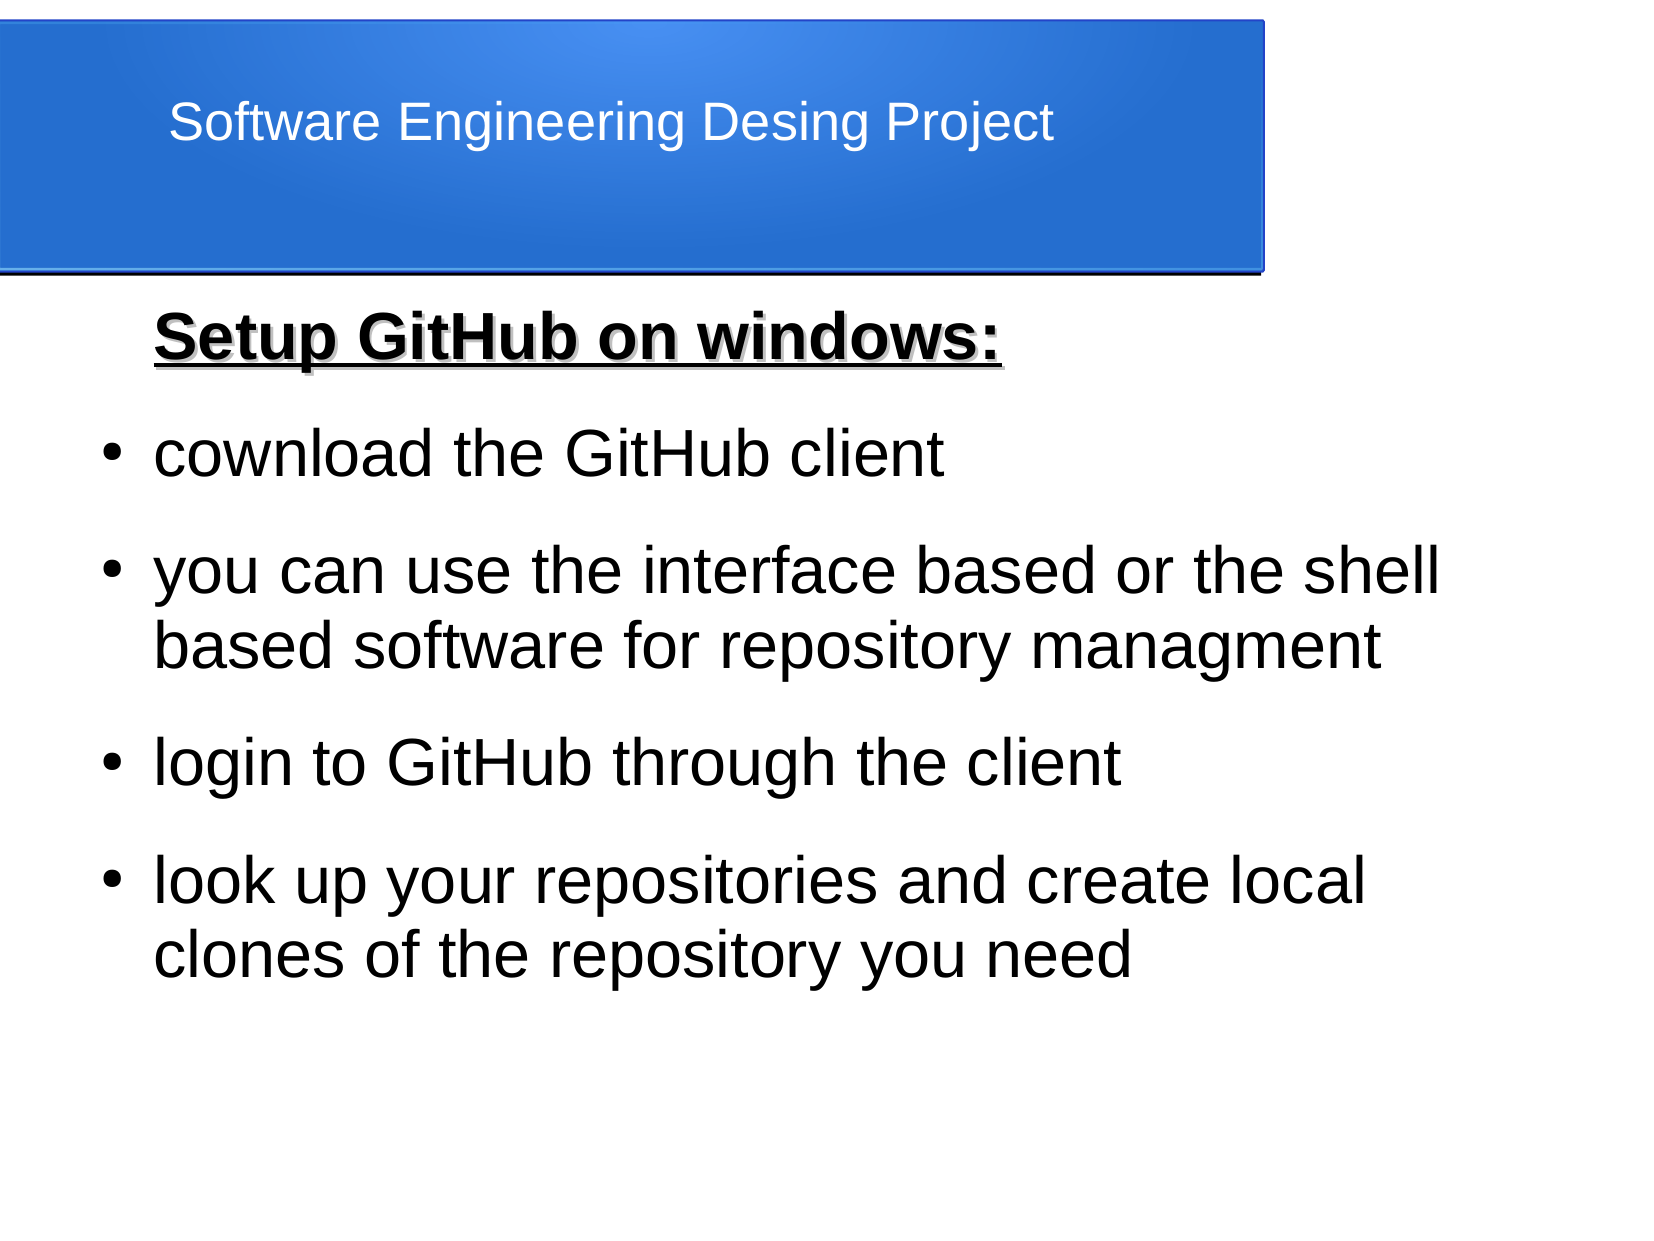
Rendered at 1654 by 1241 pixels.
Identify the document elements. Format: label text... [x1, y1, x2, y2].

text_box Software Engineering Desing Project [153, 83, 1134, 201]
list Setup GitHub on windows: cownload the GitHub client you can use the interface based or the shell based software for repository managment login to GitHub through the client look up your repositories and create local clones of the repository you need [82, 299, 1571, 1019]
